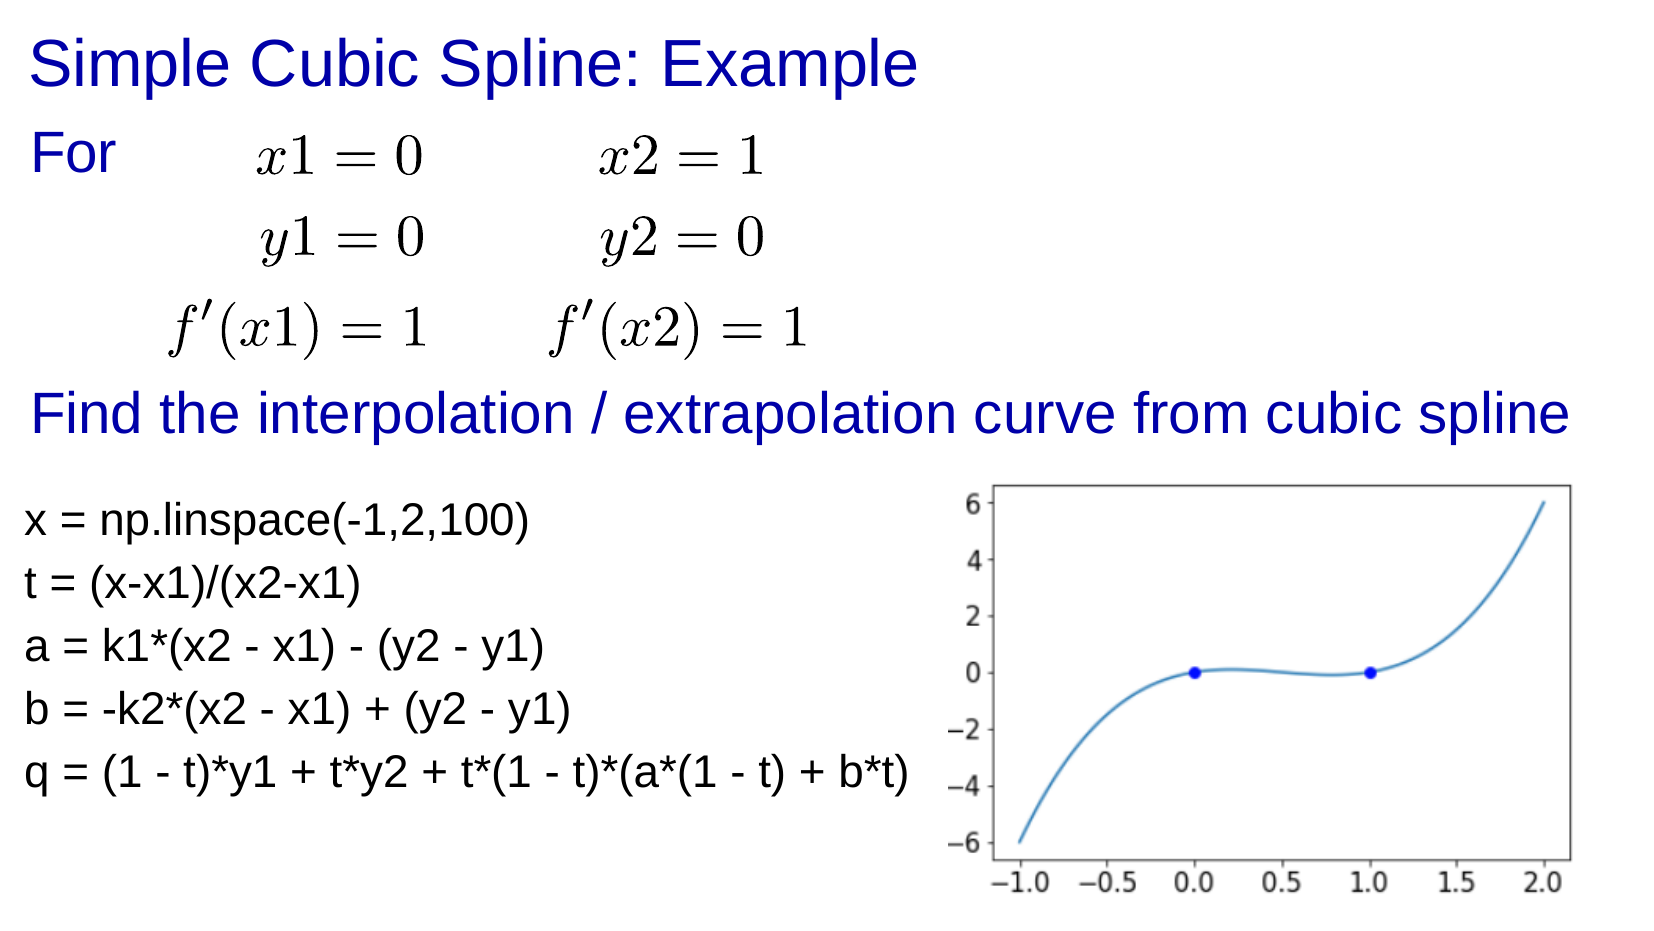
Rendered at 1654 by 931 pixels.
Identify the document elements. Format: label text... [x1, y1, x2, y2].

title Simple Cubic Spline: Example [28, 21, 1626, 106]
text_box [255, 135, 767, 176]
text_box [259, 216, 766, 267]
picture [948, 471, 1576, 901]
list For Find the interpolation / extrapolation curve from cubic spline [30, 120, 1645, 916]
text_box x = np.linspace(-1,2,100) t = (x-x1)/(x2-x1) a = k1*(x2 - x1) - (y2 - y1) b = -k2*(x2 - x1) + (y2 - y1) q = (1 - t)*y1 + t*y2 + t*(1 - t)*(a*(1 - t) + b*t) [9, 486, 948, 856]
text_box [165, 298, 811, 361]
